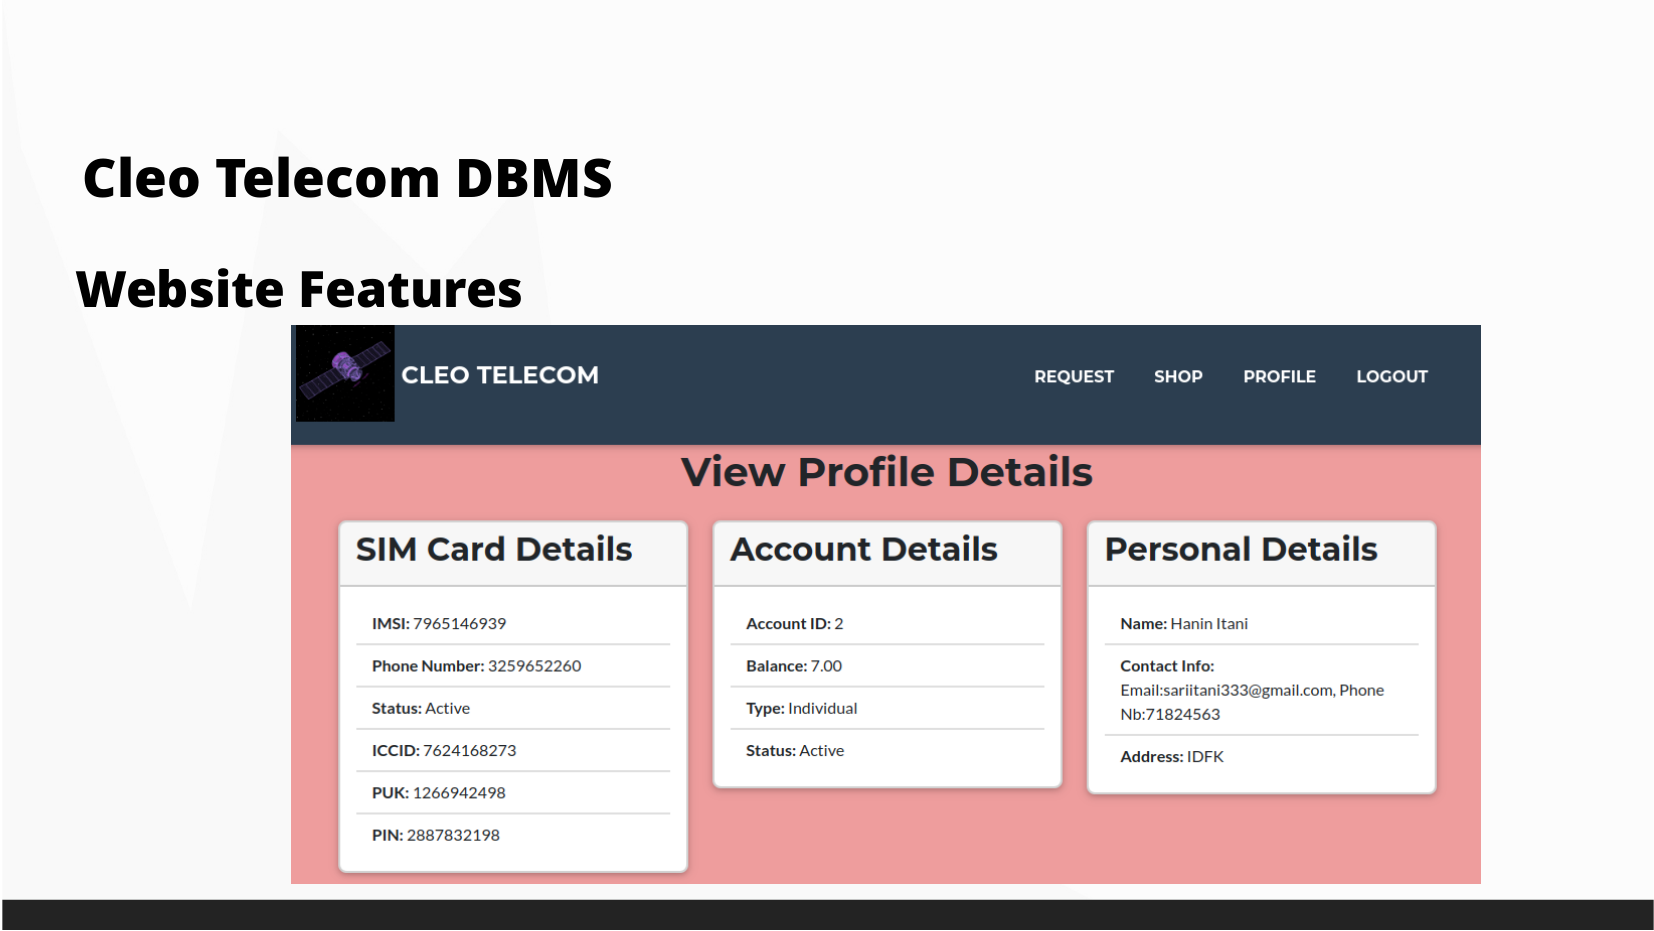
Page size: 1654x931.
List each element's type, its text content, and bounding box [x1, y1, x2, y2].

picture [2, 0, 1654, 931]
subtitle Website Features [75, 254, 1516, 662]
title Cleo Telecom DBMS [82, 99, 1571, 255]
